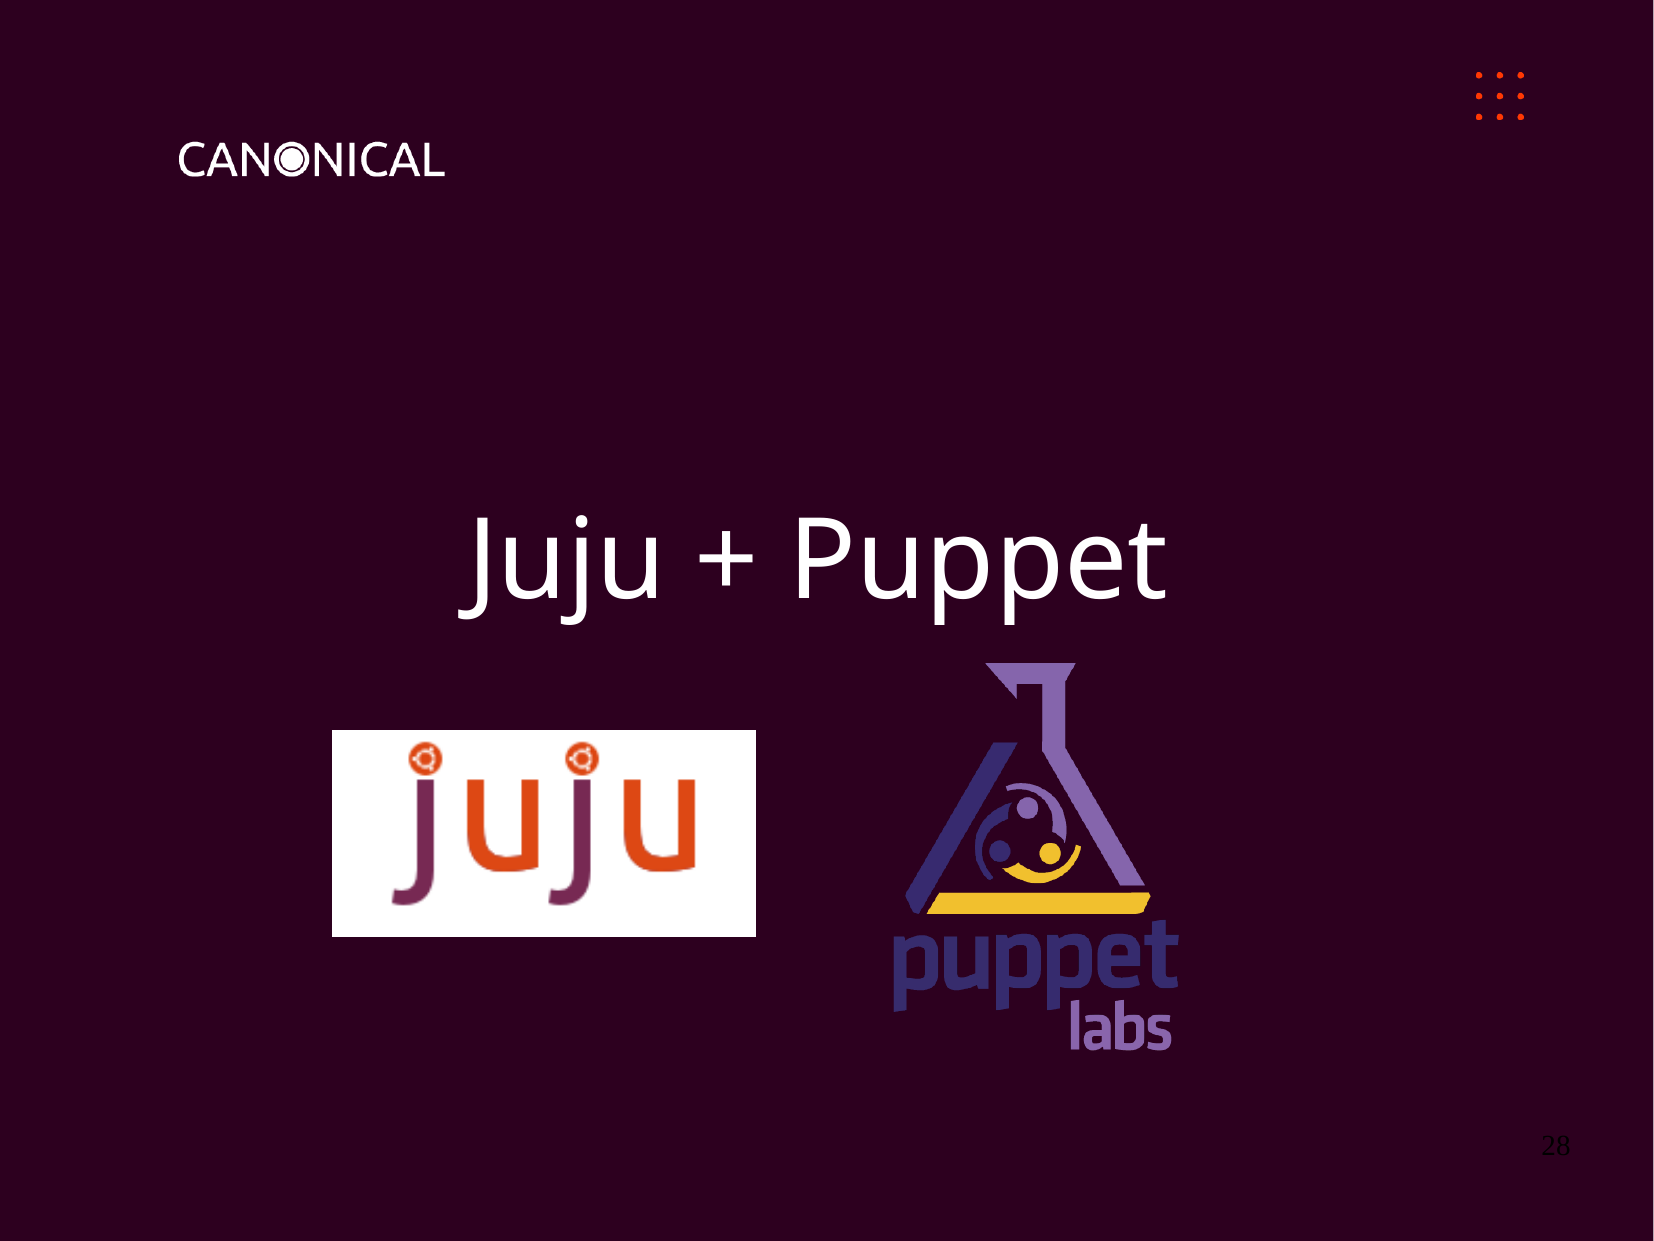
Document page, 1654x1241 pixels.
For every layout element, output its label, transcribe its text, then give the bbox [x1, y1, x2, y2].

subtitle Juju + Puppet [84, 395, 1552, 715]
picture [0, 0, 1654, 1241]
